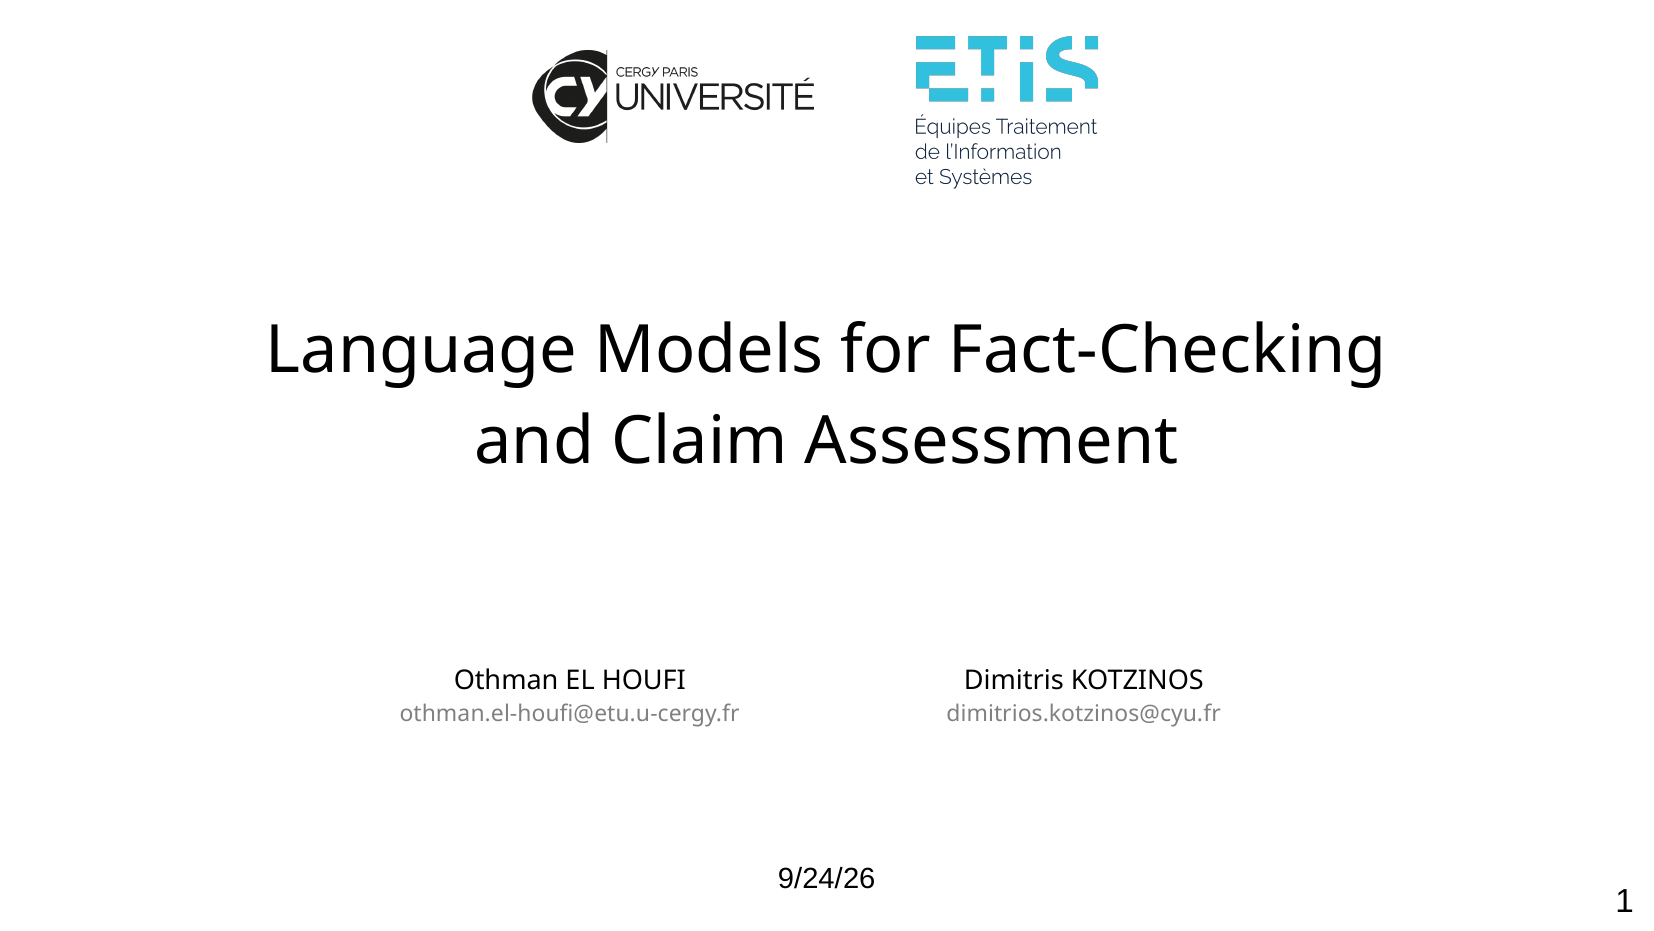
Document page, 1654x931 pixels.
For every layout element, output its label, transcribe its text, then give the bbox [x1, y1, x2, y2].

picture [890, 10, 1124, 210]
text_box Language Models for Fact-Checking and Claim Assessment [234, 293, 1420, 526]
text_box Othman EL HOUFI othman.el-houfi@etu.u-cergy.fr [370, 653, 770, 779]
picture [529, 48, 814, 143]
text_box <number> [1020, 874, 1649, 931]
text_box 6/19/22 [734, 855, 920, 903]
text_box Dimitris KOTZINOS dimitrios.kotzinos@cyu.fr [884, 653, 1283, 779]
